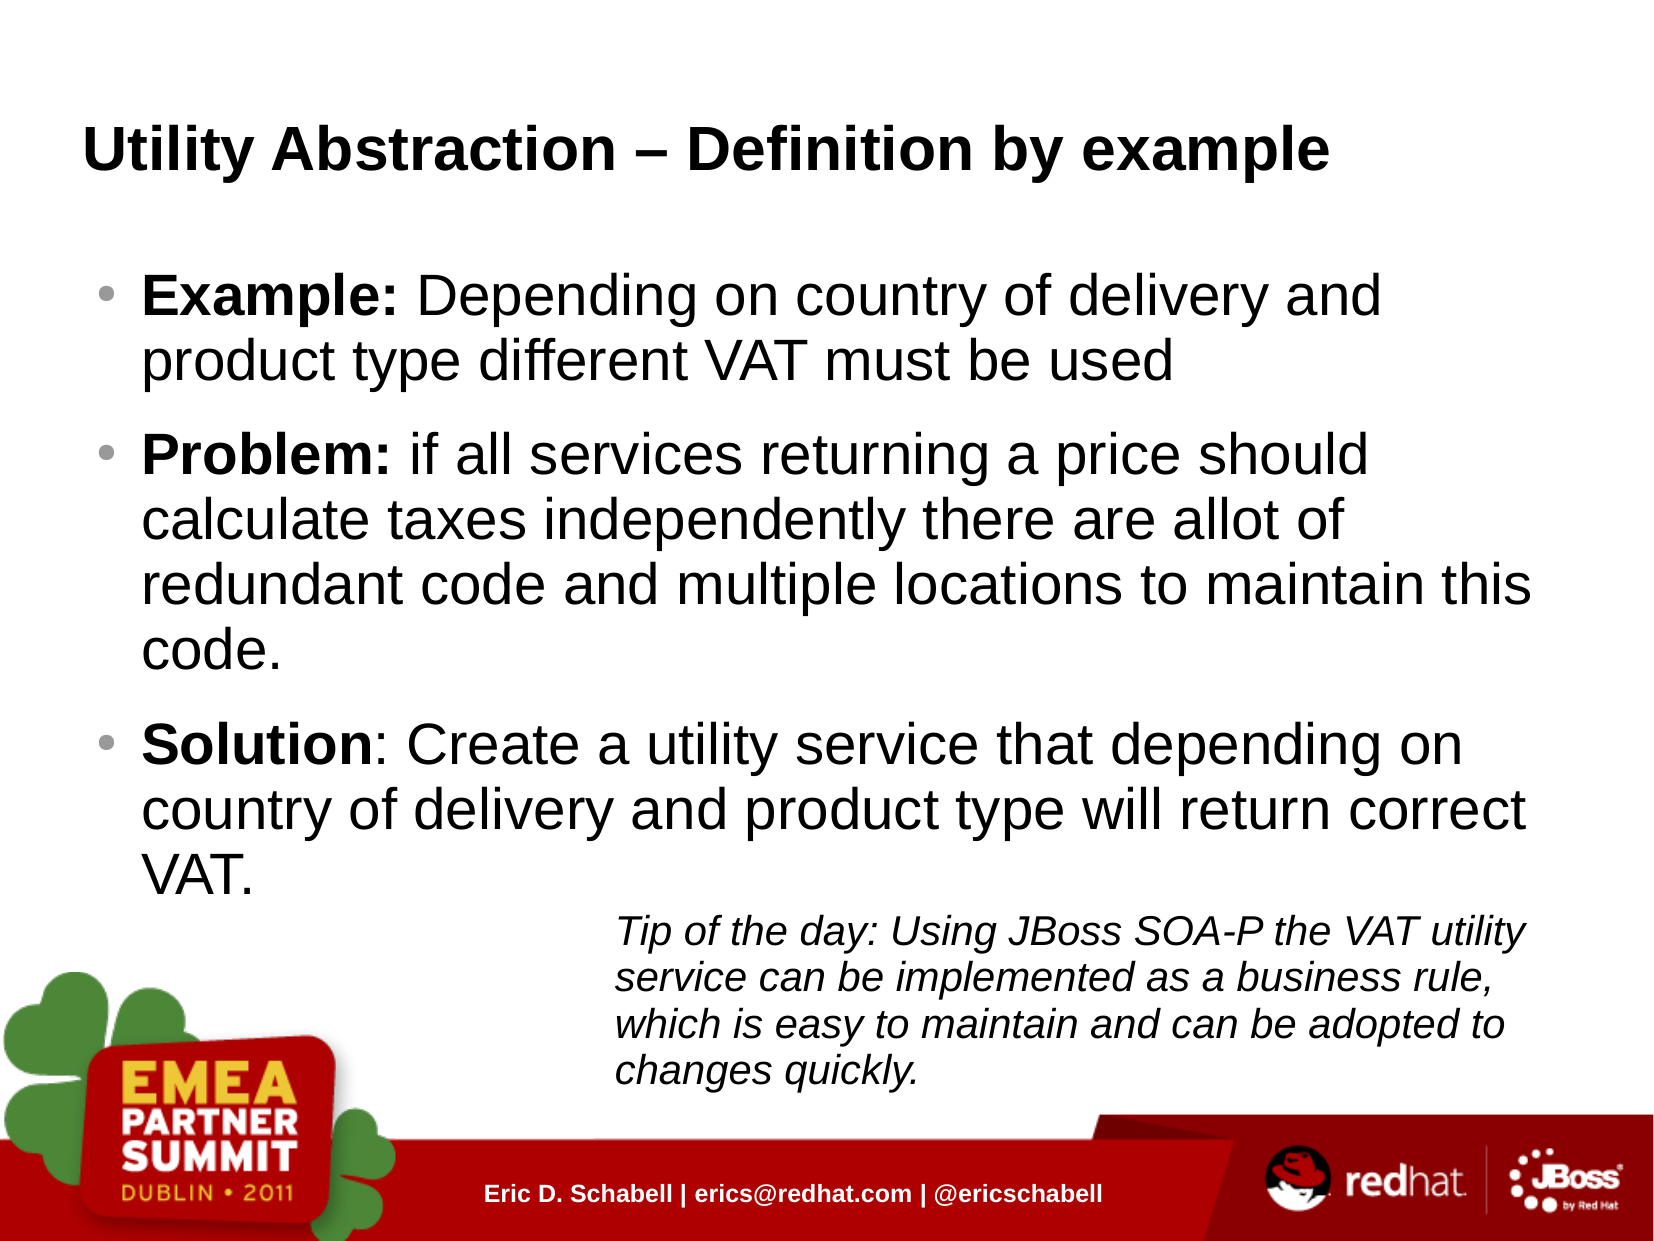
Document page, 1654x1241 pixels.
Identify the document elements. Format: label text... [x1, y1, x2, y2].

title Utility Abstraction – Definition by example [82, 62, 1571, 236]
picture [0, 972, 1654, 1241]
list Example: Depending on country of delivery and product type different VAT must be used Problem: if all services returning a price should calculate taxes independently there are allot of redundant code and multiple locations to maintain this code. Solution: Create a utility service that depending on country of delivery and product type will return correct VAT. [80, 262, 1570, 1042]
text_box Tip of the day: Using JBoss SOA-P the VAT utility service can be implemented as a business rule, which is easy to maintain and can be adopted to changes quickly. [600, 900, 1613, 1101]
